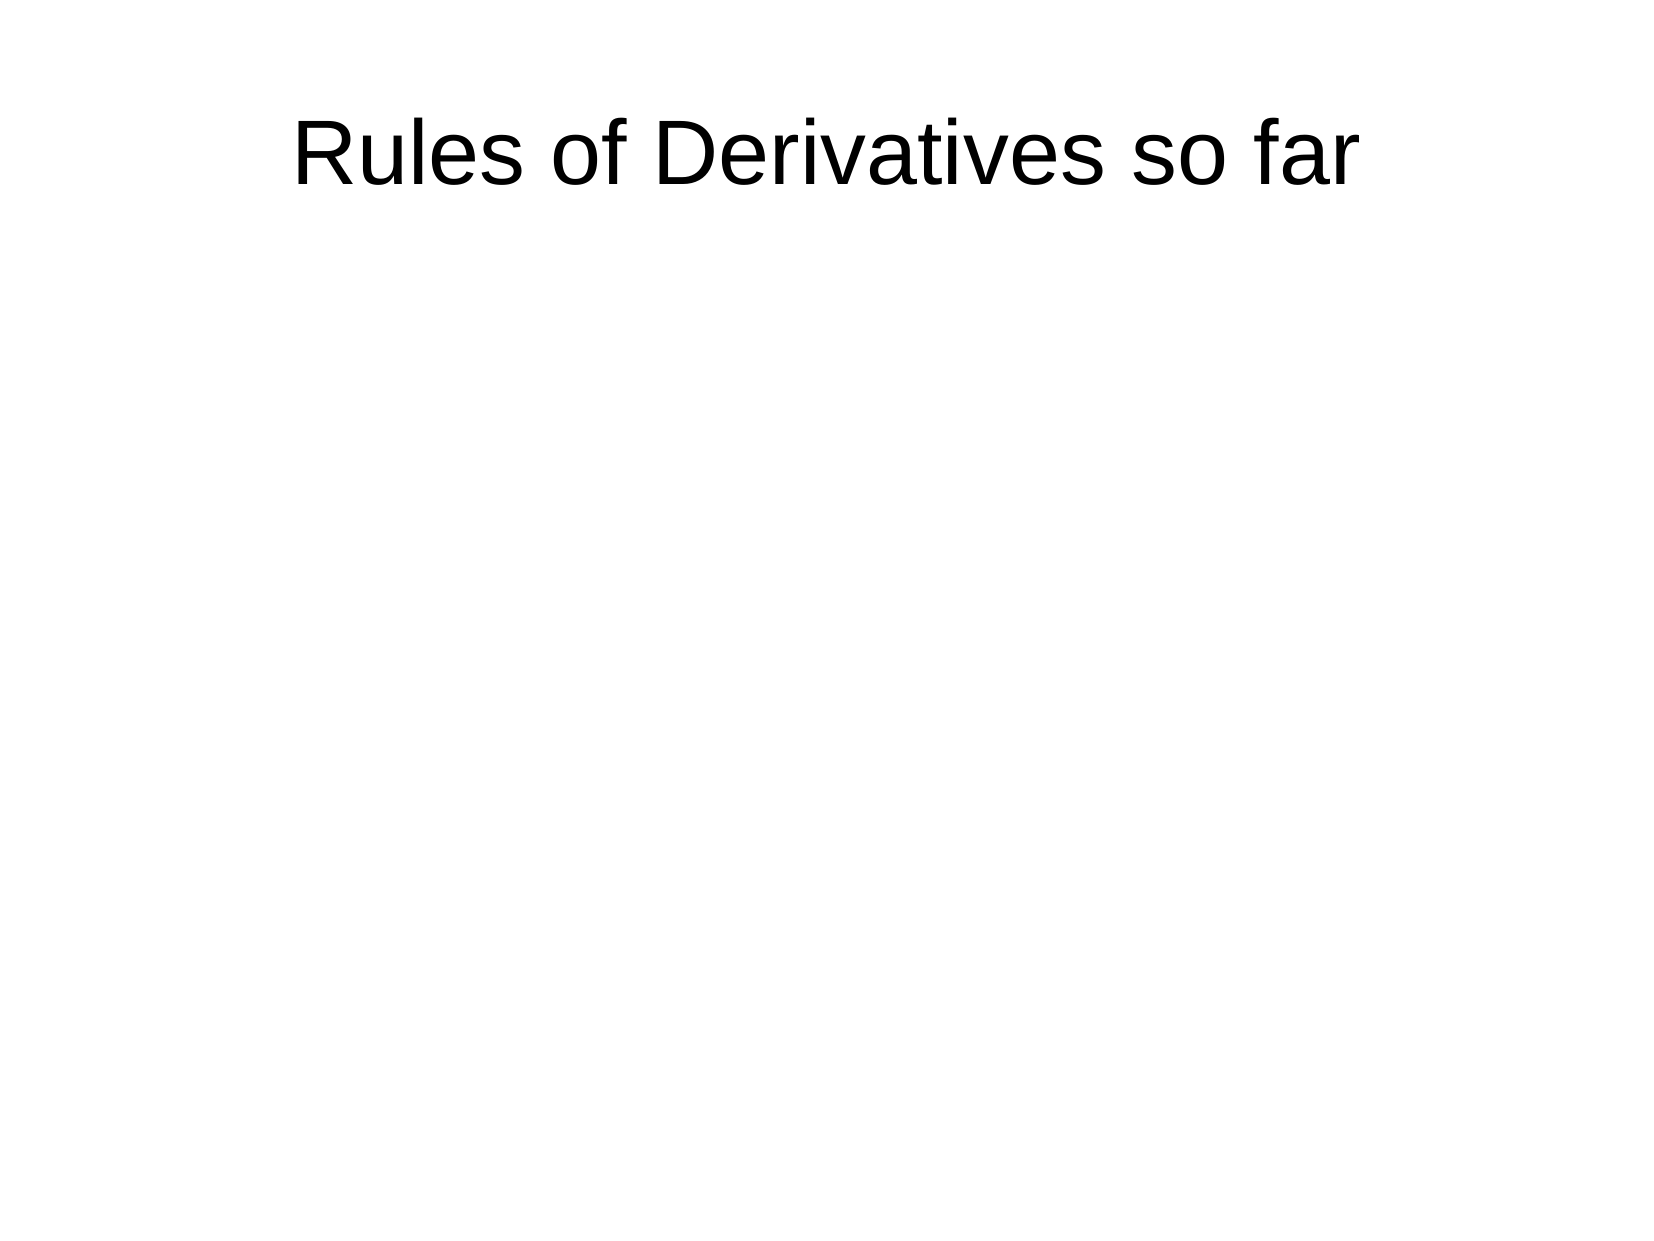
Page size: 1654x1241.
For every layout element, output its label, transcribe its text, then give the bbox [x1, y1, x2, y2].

title Rules of Derivatives so far [82, 49, 1571, 257]
